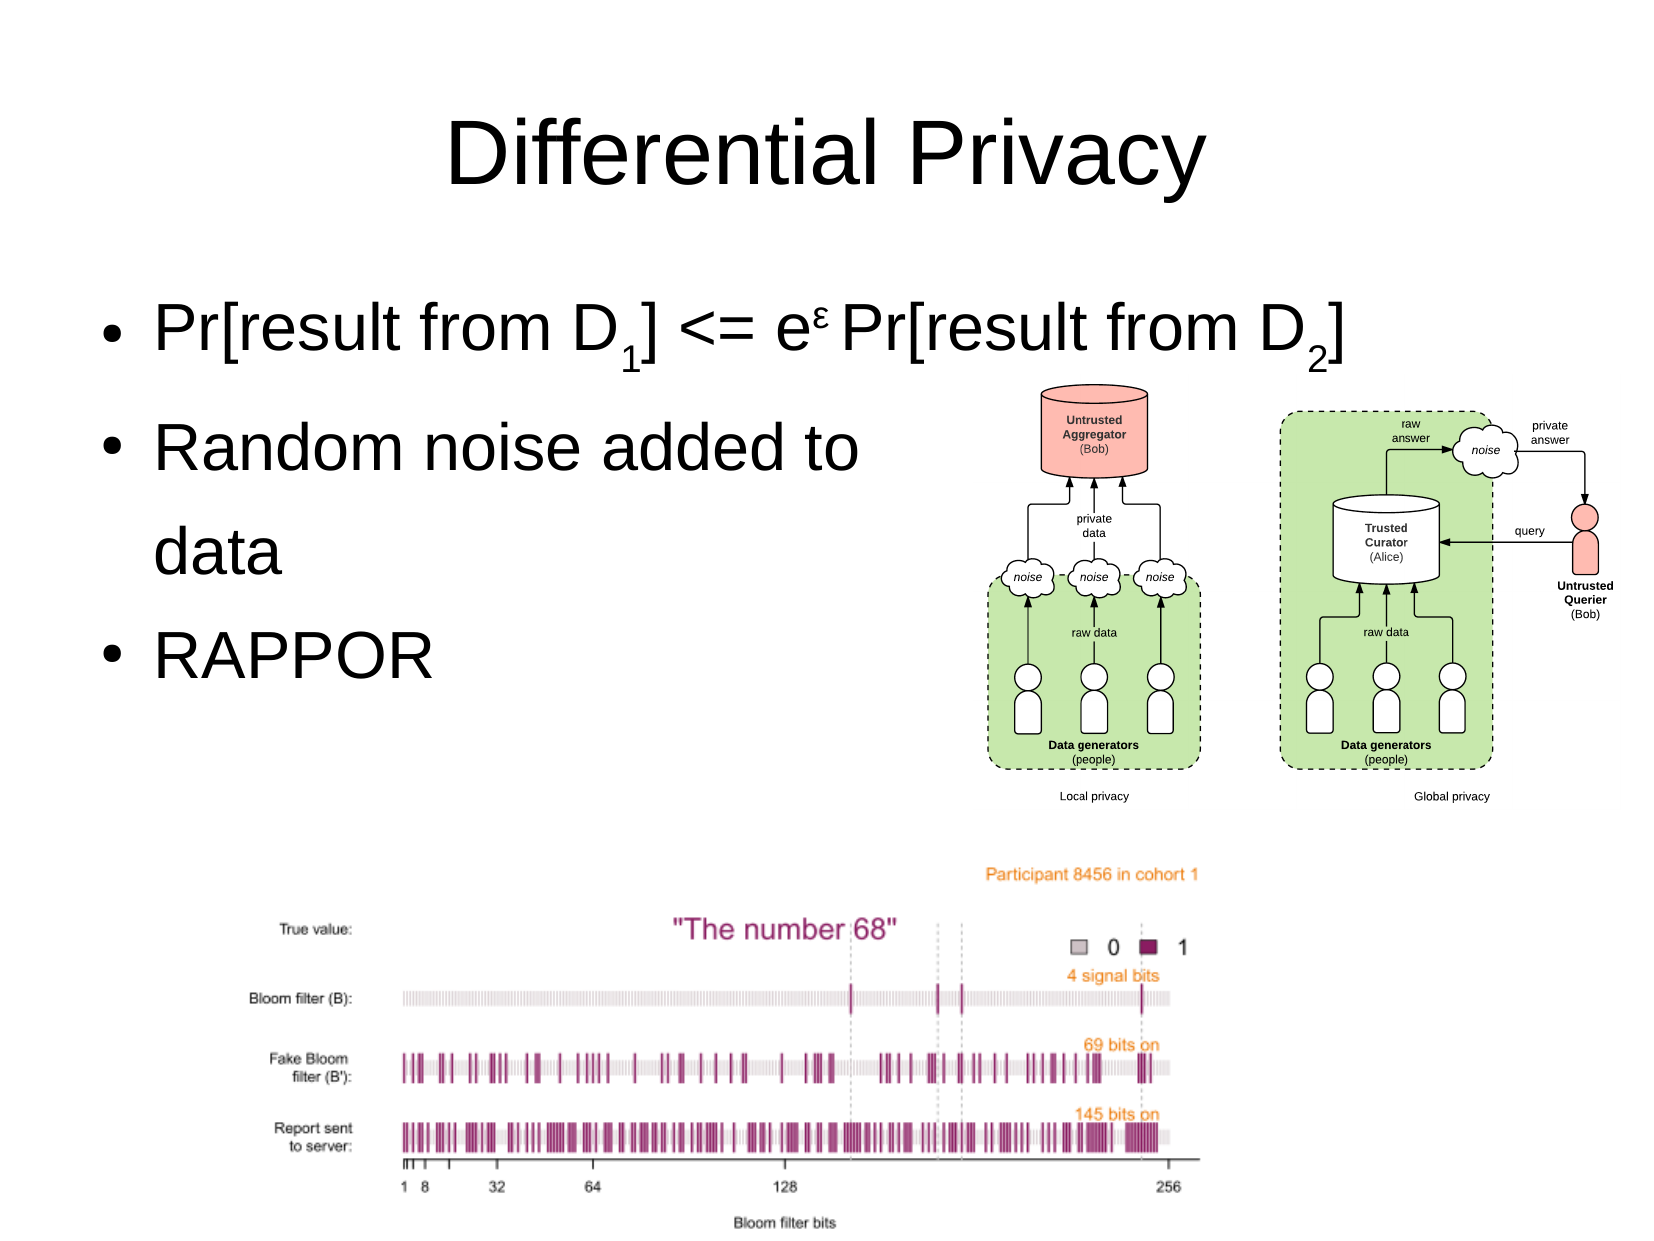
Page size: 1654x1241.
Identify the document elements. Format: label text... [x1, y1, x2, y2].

title Differential Privacy [82, 49, 1571, 257]
picture [205, 824, 1291, 1241]
list Pr[result from D1] <= eε Pr[result from D2] Random noise added to data RAPPOR [82, 290, 1571, 1010]
picture [973, 374, 1621, 811]
